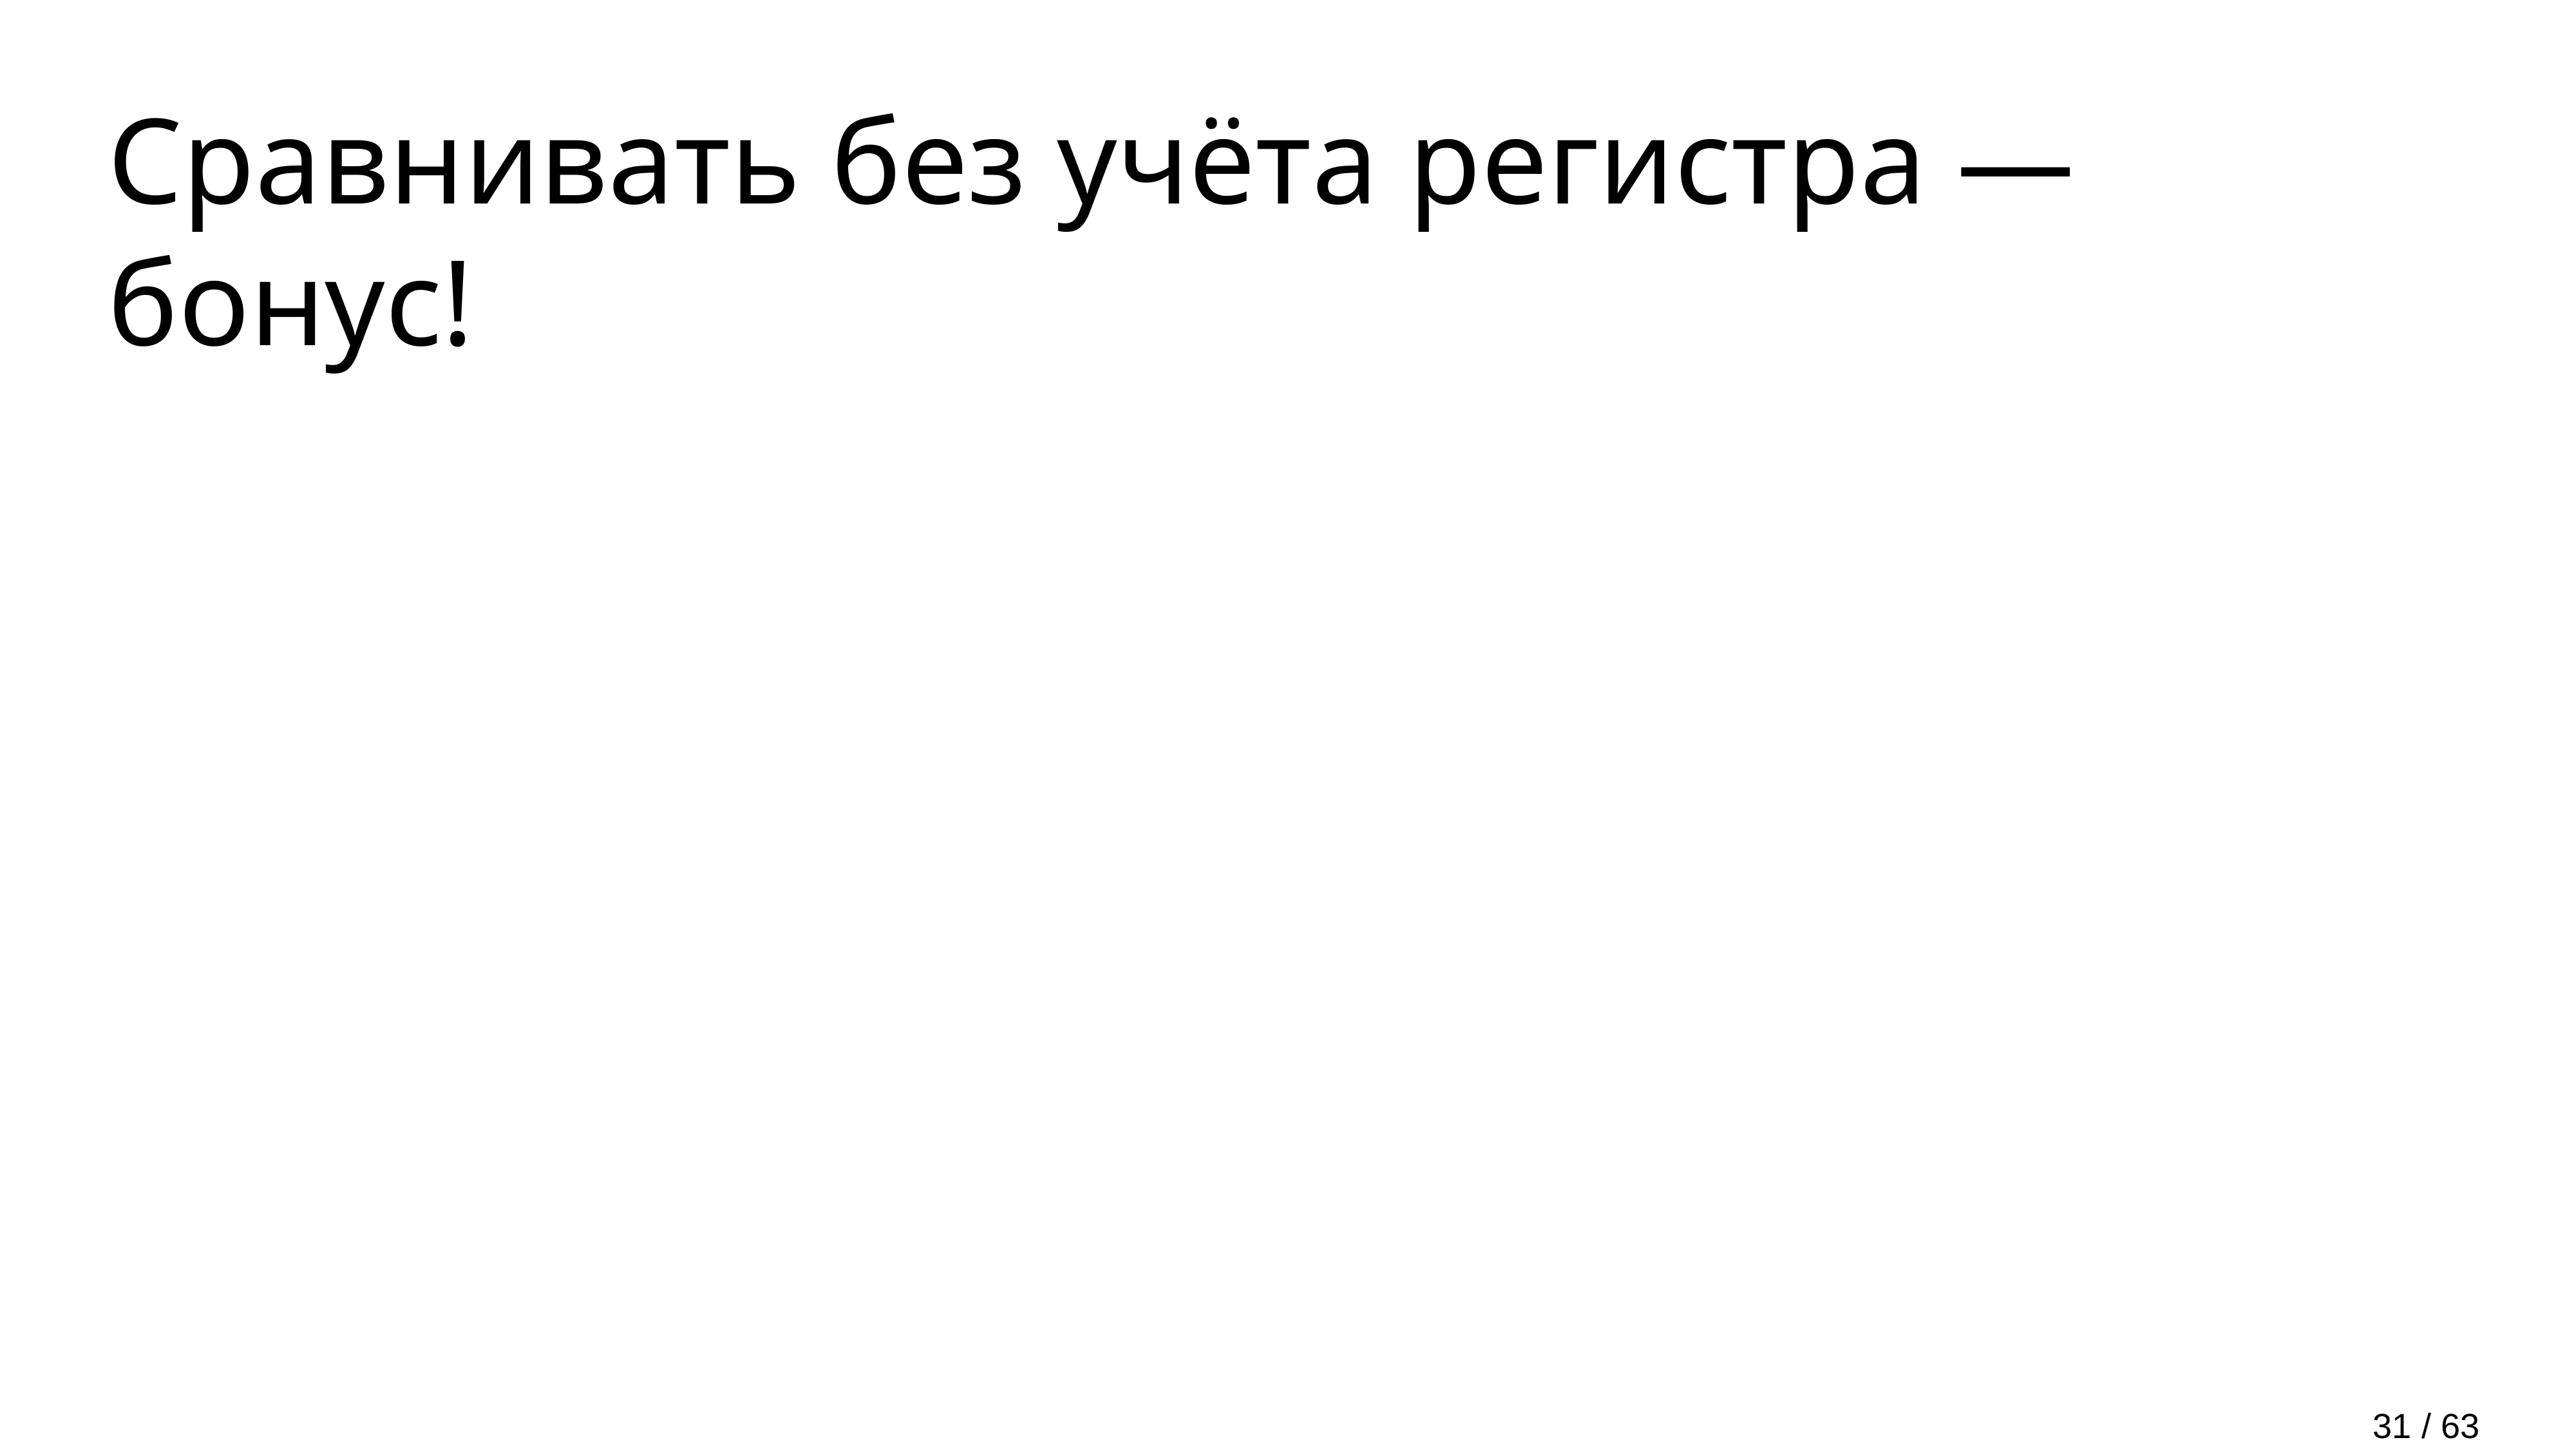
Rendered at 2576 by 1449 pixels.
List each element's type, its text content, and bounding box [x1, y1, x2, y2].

text_box <number> / 63 [2363, 1402, 2576, 1449]
title Сравнивать без учёта регистра — бонус! [108, 80, 2468, 242]
